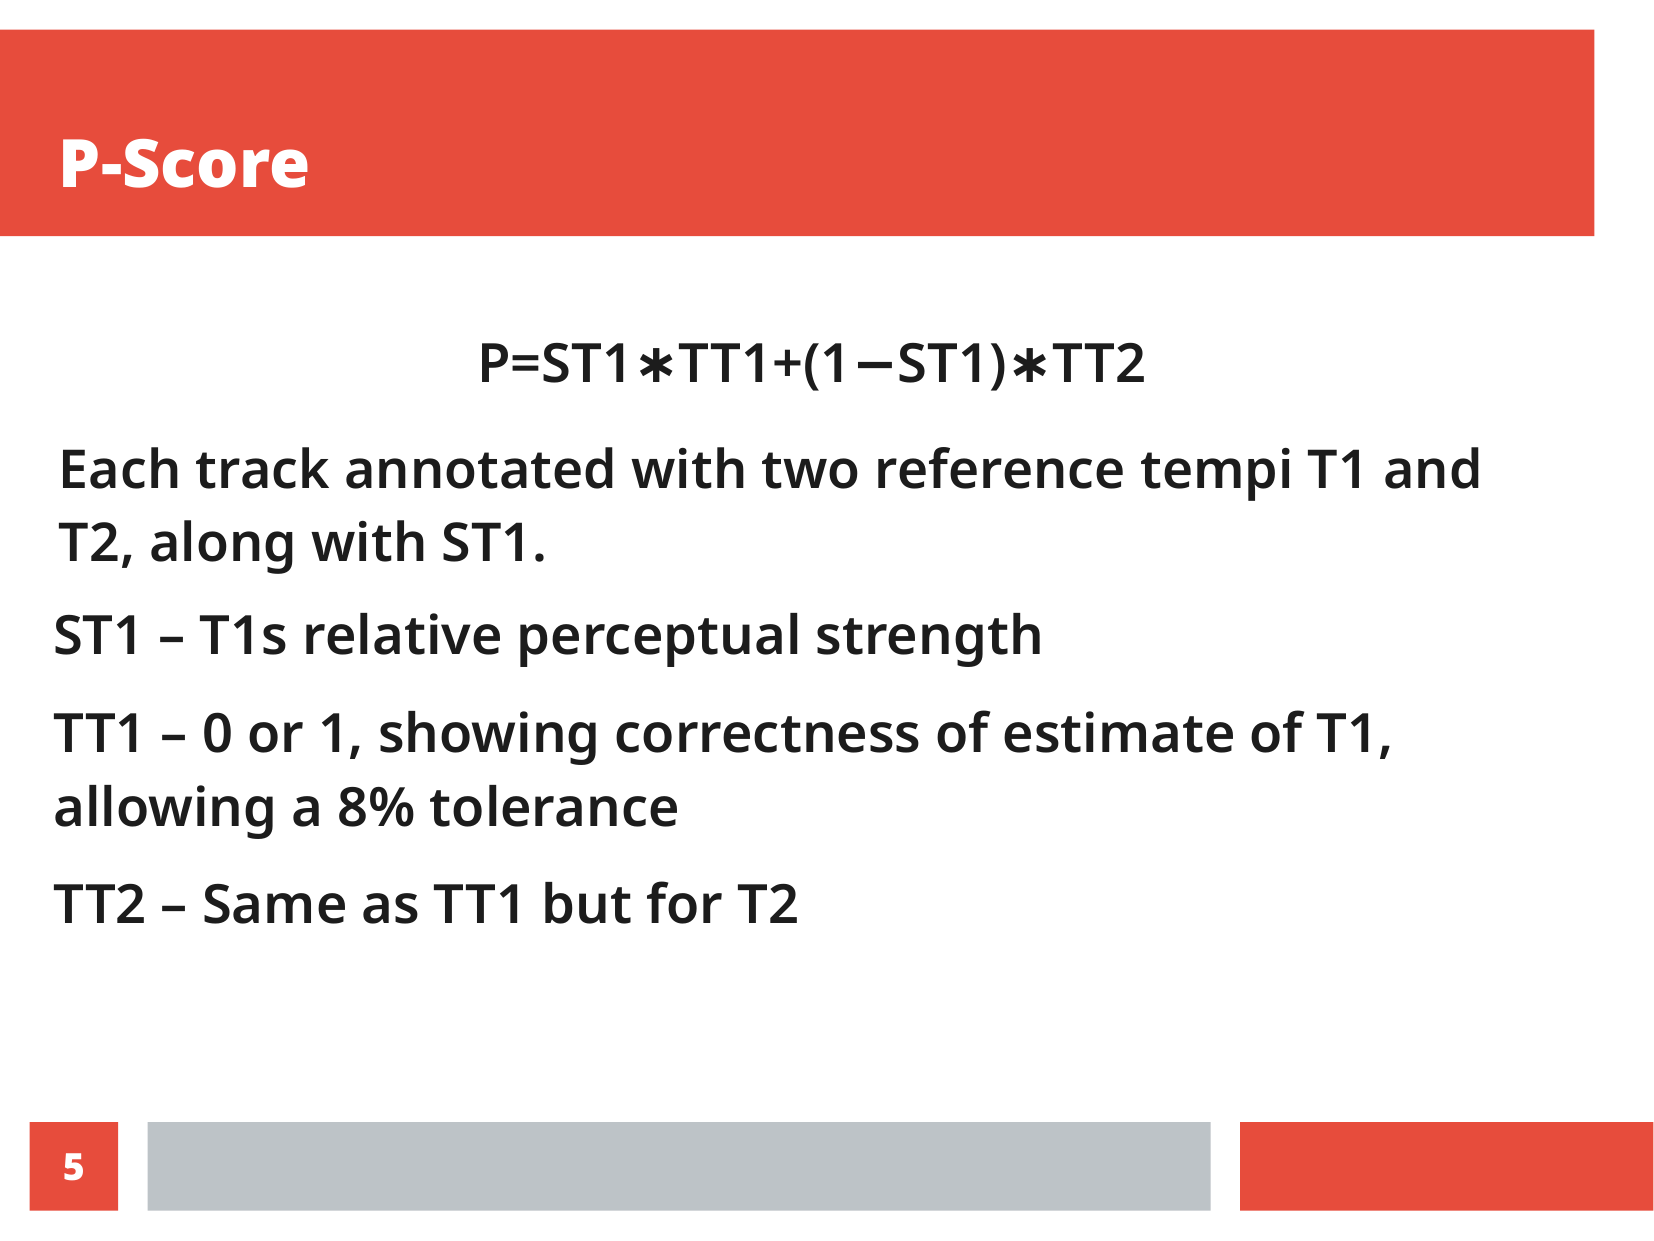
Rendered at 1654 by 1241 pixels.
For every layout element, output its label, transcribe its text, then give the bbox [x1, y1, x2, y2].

list ST1 – T1s relative perceptual strength TT1 – 0 or 1, showing correctness of estimate of T1, allowing a 8% tolerance TT2 – Same as TT1 but for T2 [53, 596, 1560, 1028]
list P=ST1∗TT1+(1−ST1)∗TT2 [59, 324, 1565, 402]
list Each track annotated with two reference tempi T1 and T2, along with ST1. [59, 431, 1565, 579]
title P-Score [59, 59, 1595, 207]
